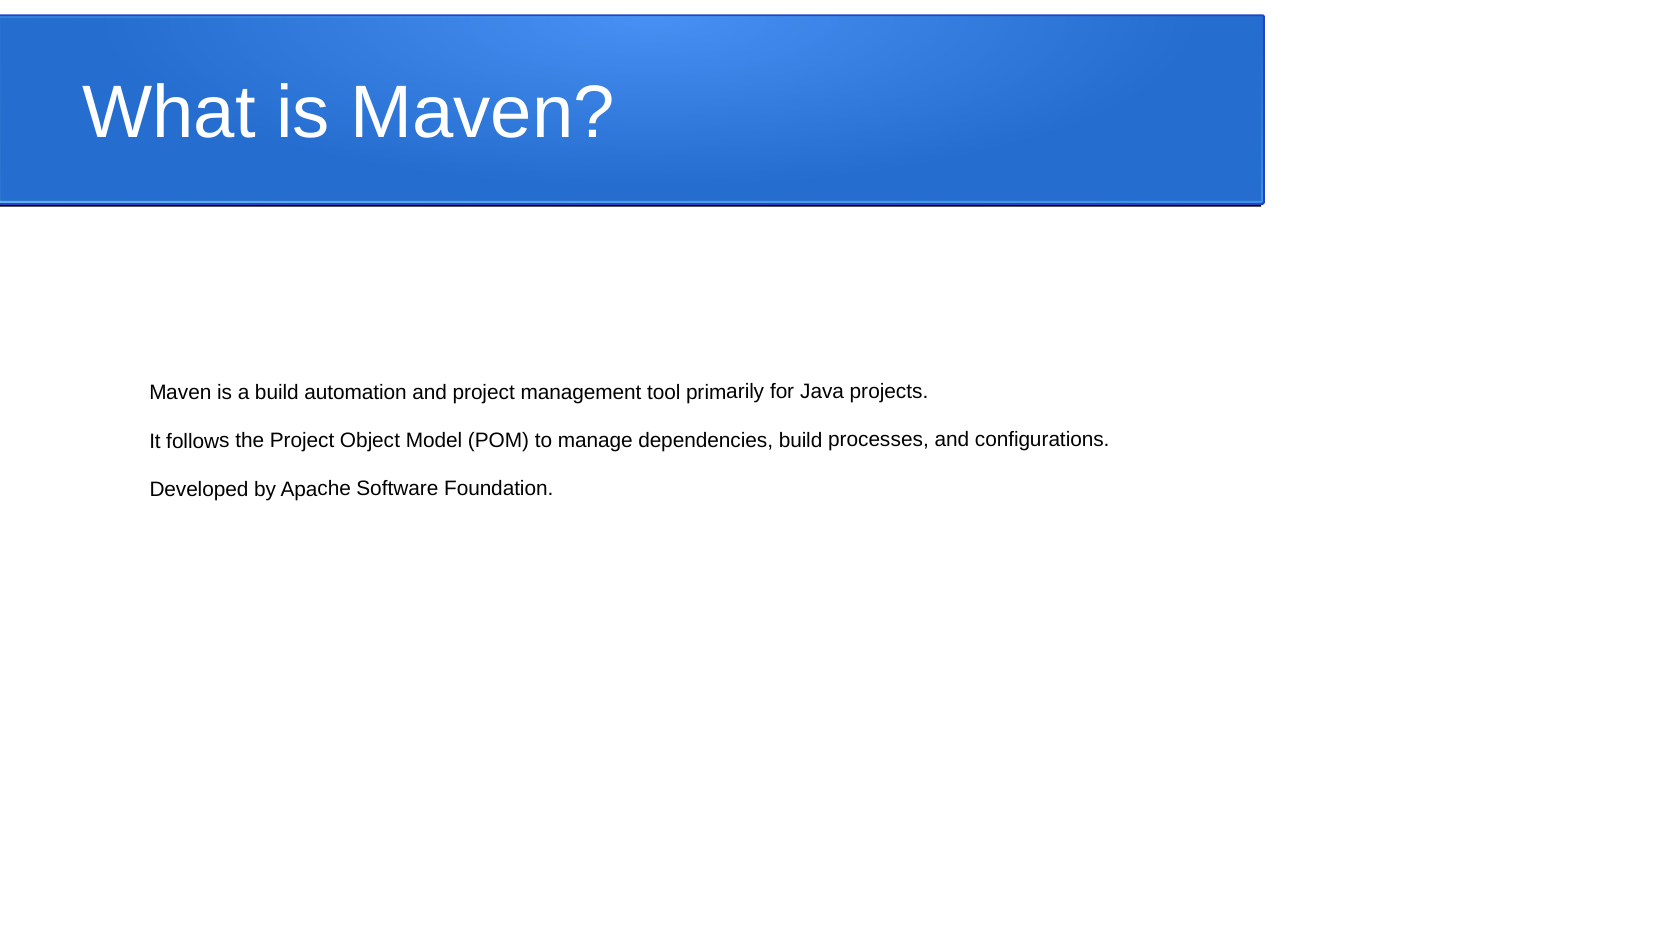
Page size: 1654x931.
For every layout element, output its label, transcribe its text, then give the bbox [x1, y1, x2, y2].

title What is Maven? [82, 35, 1235, 189]
text_box Maven is a build automation and project management tool primarily for Java projects. It follows the Project Object Model (POM) to manage dependencies, build processes, and configurations. Developed by Apache Software Foundation. [134, 370, 1326, 722]
